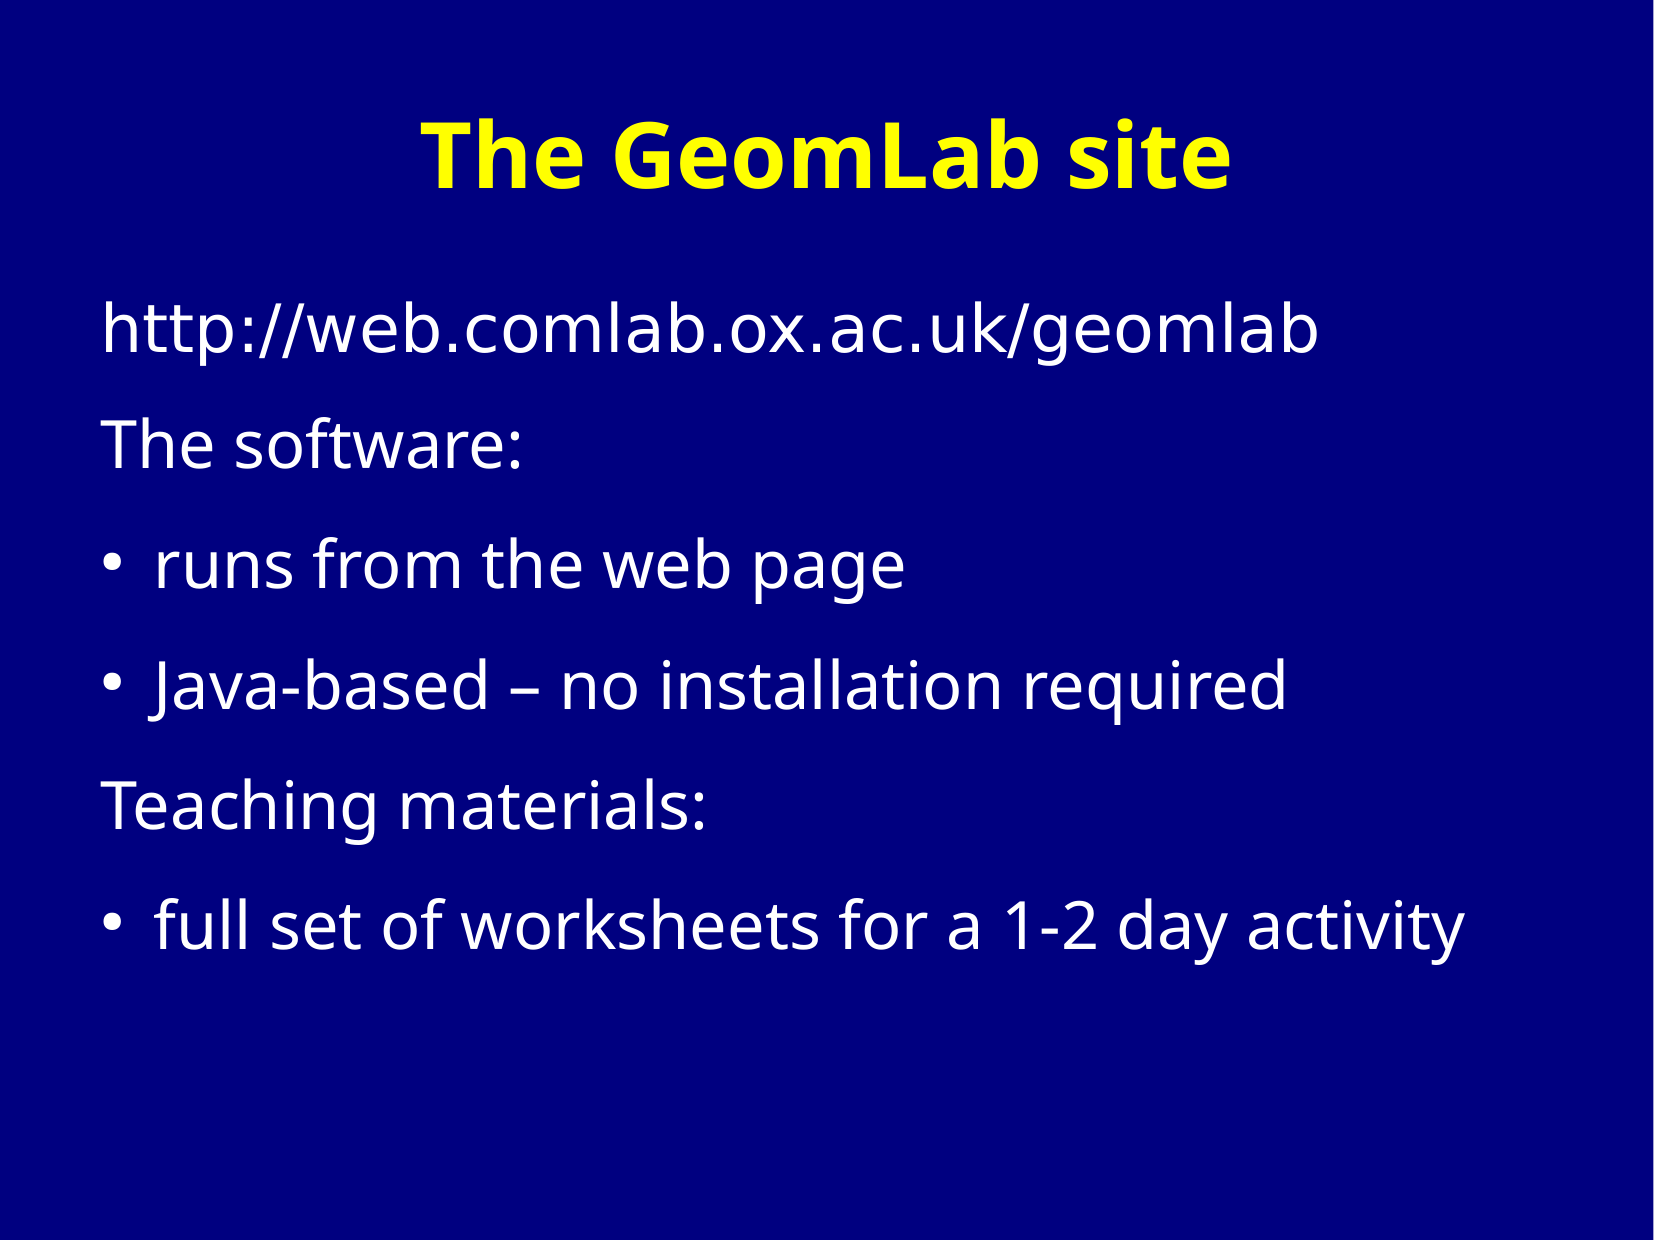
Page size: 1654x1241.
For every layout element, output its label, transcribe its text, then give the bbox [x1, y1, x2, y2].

list http://web.comlab.ox.ac.uk/geomlab The software: runs from the web page Java-based – no installation required Teaching materials: full set of worksheets for a 1-2 day activity [82, 290, 1571, 1094]
title The GeomLab site [82, 56, 1571, 250]
